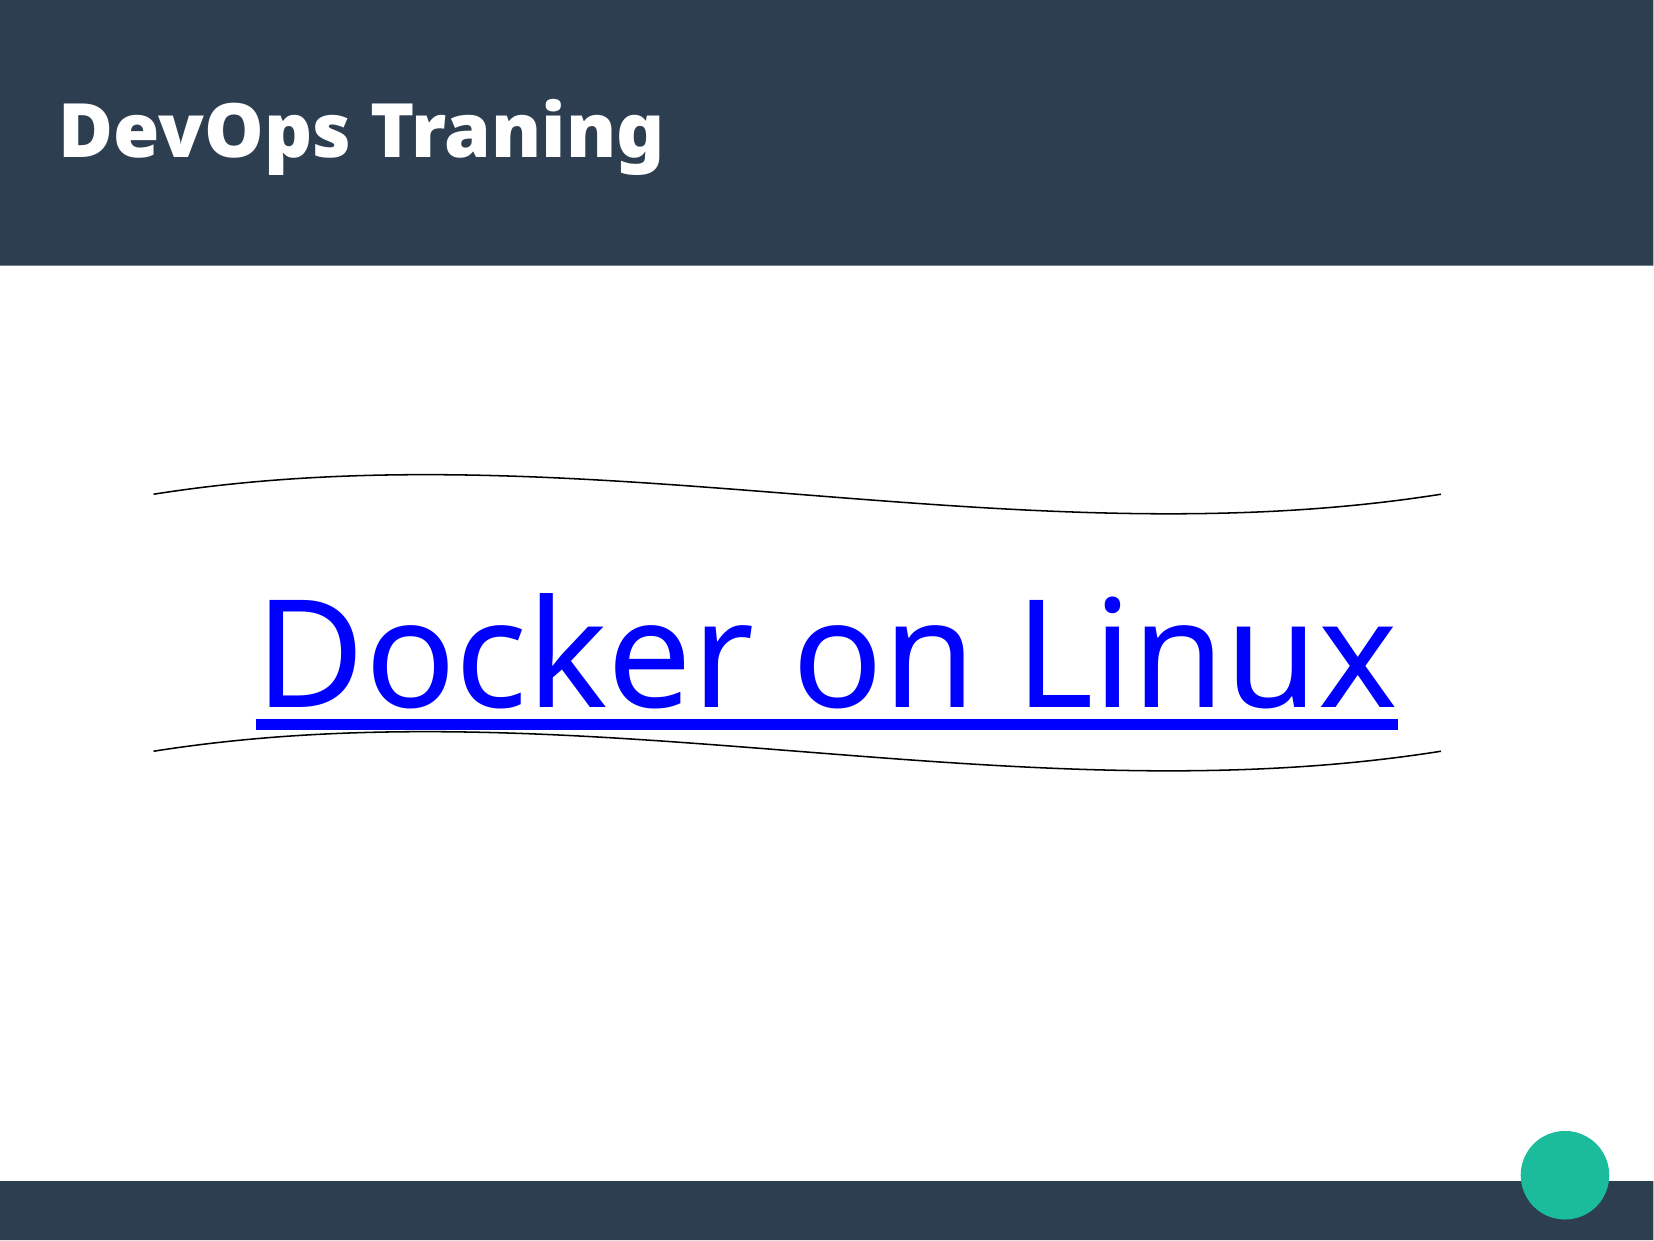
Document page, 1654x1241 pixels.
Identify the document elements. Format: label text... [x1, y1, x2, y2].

title DevOps Traning [59, 49, 1595, 207]
subtitle Docker on Linux [82, 290, 1571, 1010]
